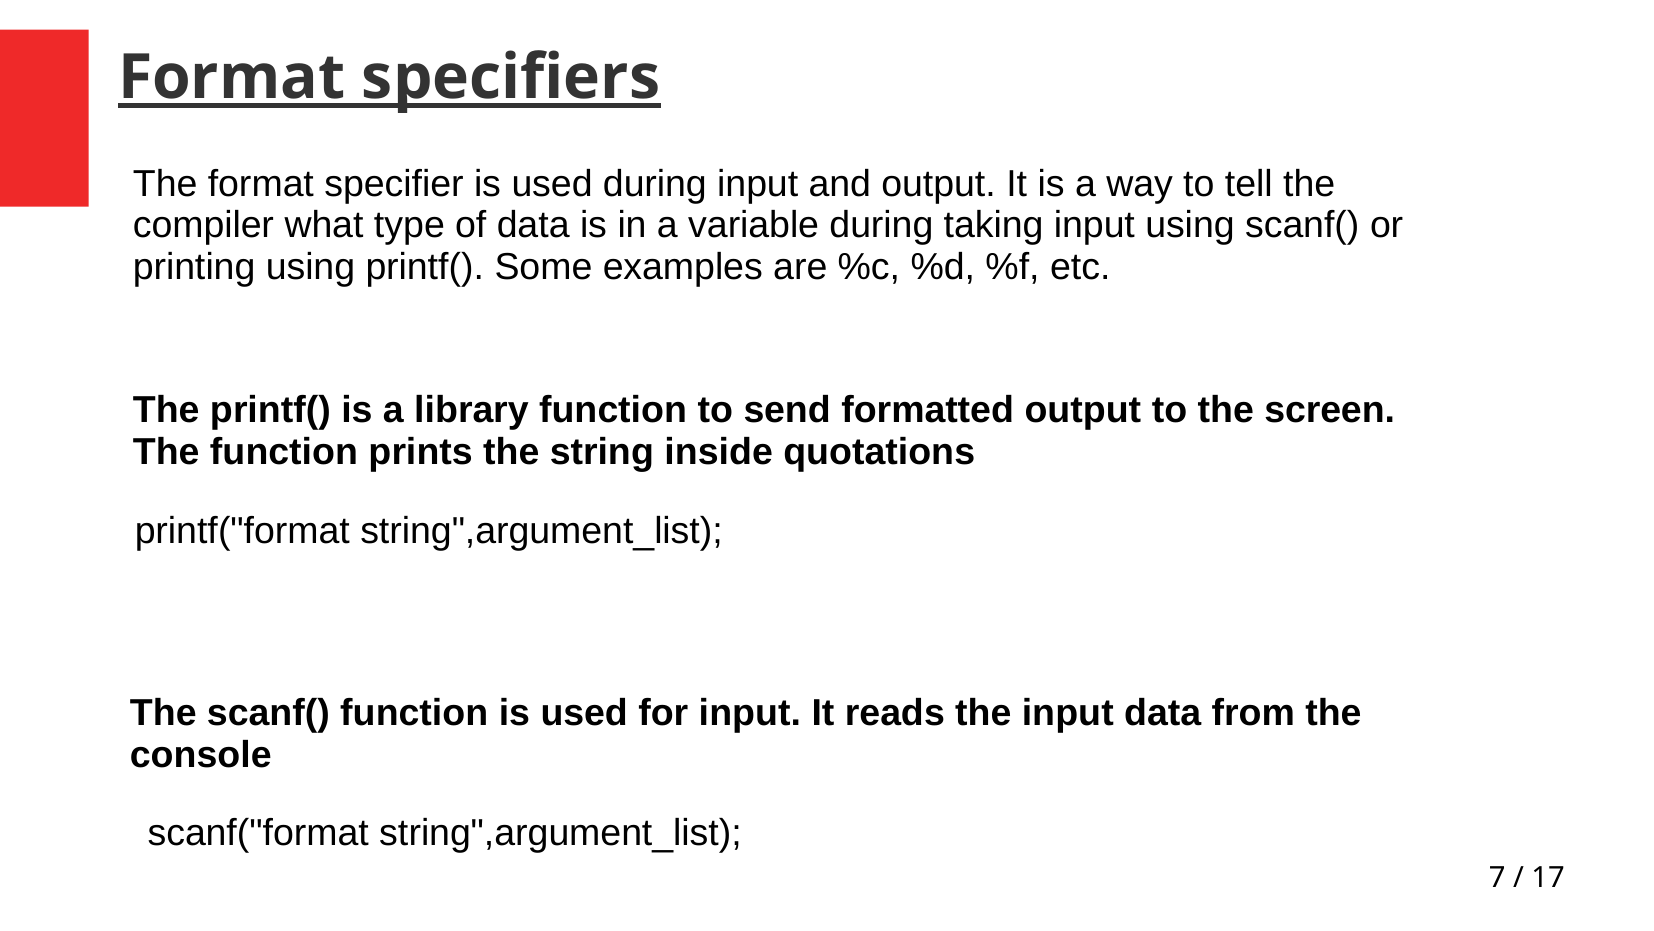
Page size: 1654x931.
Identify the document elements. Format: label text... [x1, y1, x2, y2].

text_box scanf("format string",argument_list); [132, 804, 768, 862]
text_box The scanf() function is used for input. It reads the input data from the console [115, 683, 1422, 741]
text_box The format specifier is used during input and output. It is a way to tell the compiler what type of data is in a variable during taking input using scanf() or printing using printf(). Some examples are %c, %d, %f, etc. [118, 154, 1447, 296]
text_box The printf() is a library function to send formatted output to the screen. The function prints the string inside quotations [118, 381, 1436, 739]
title Format specifiers [118, 29, 1595, 119]
